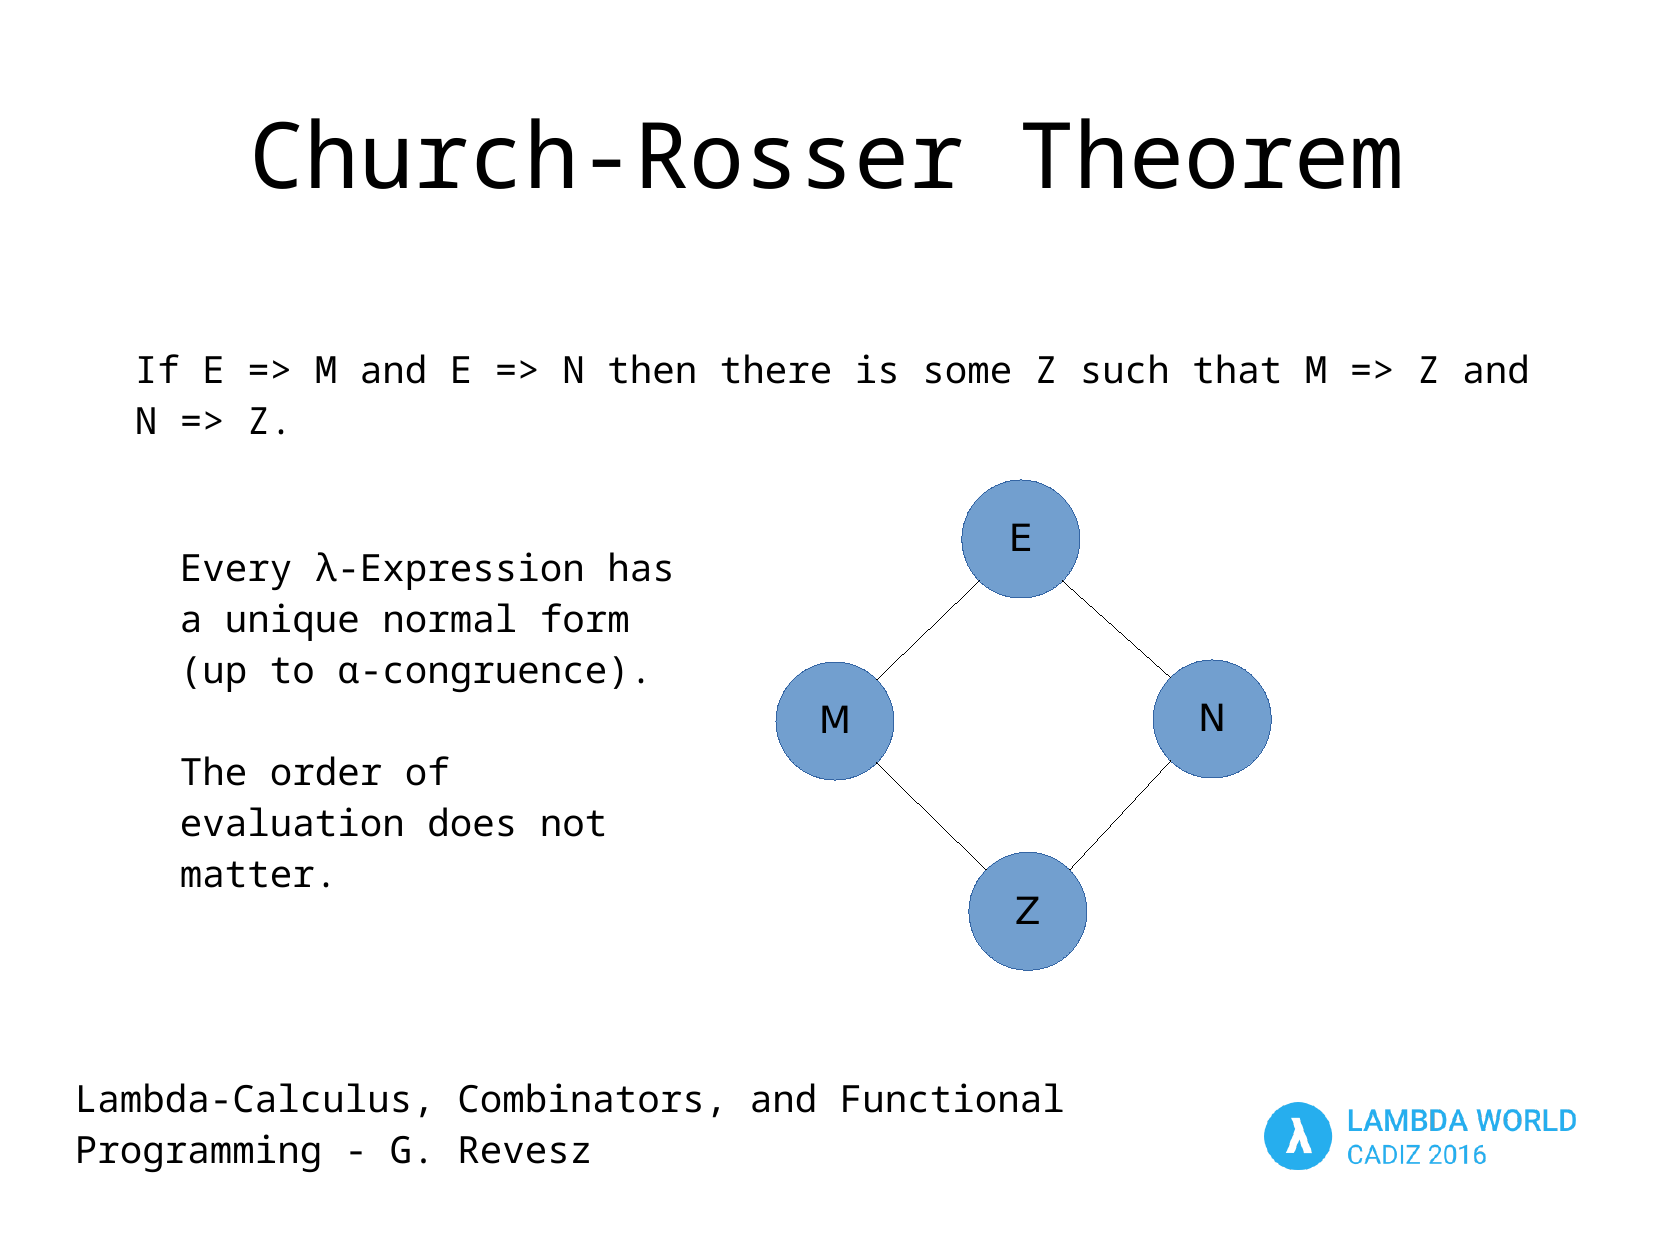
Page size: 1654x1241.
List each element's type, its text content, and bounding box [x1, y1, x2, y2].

text_box N [1153, 659, 1272, 778]
text_box E [961, 479, 1080, 598]
picture [1264, 1102, 1576, 1171]
text_box If E => M and E => N then there is some Z such that M => Z and N => Z. [120, 336, 1576, 494]
text_box Every λ-Expression has a unique normal form (up to α-congruence). The order of evaluation does not matter. [165, 533, 691, 939]
text_box Lambda-Calculus, Combinators, and Functional Programming - G. Revesz [60, 1065, 1111, 1193]
text_box M [775, 662, 894, 781]
text_box Z [968, 852, 1087, 971]
title Church-Rosser Theorem [82, 49, 1571, 257]
